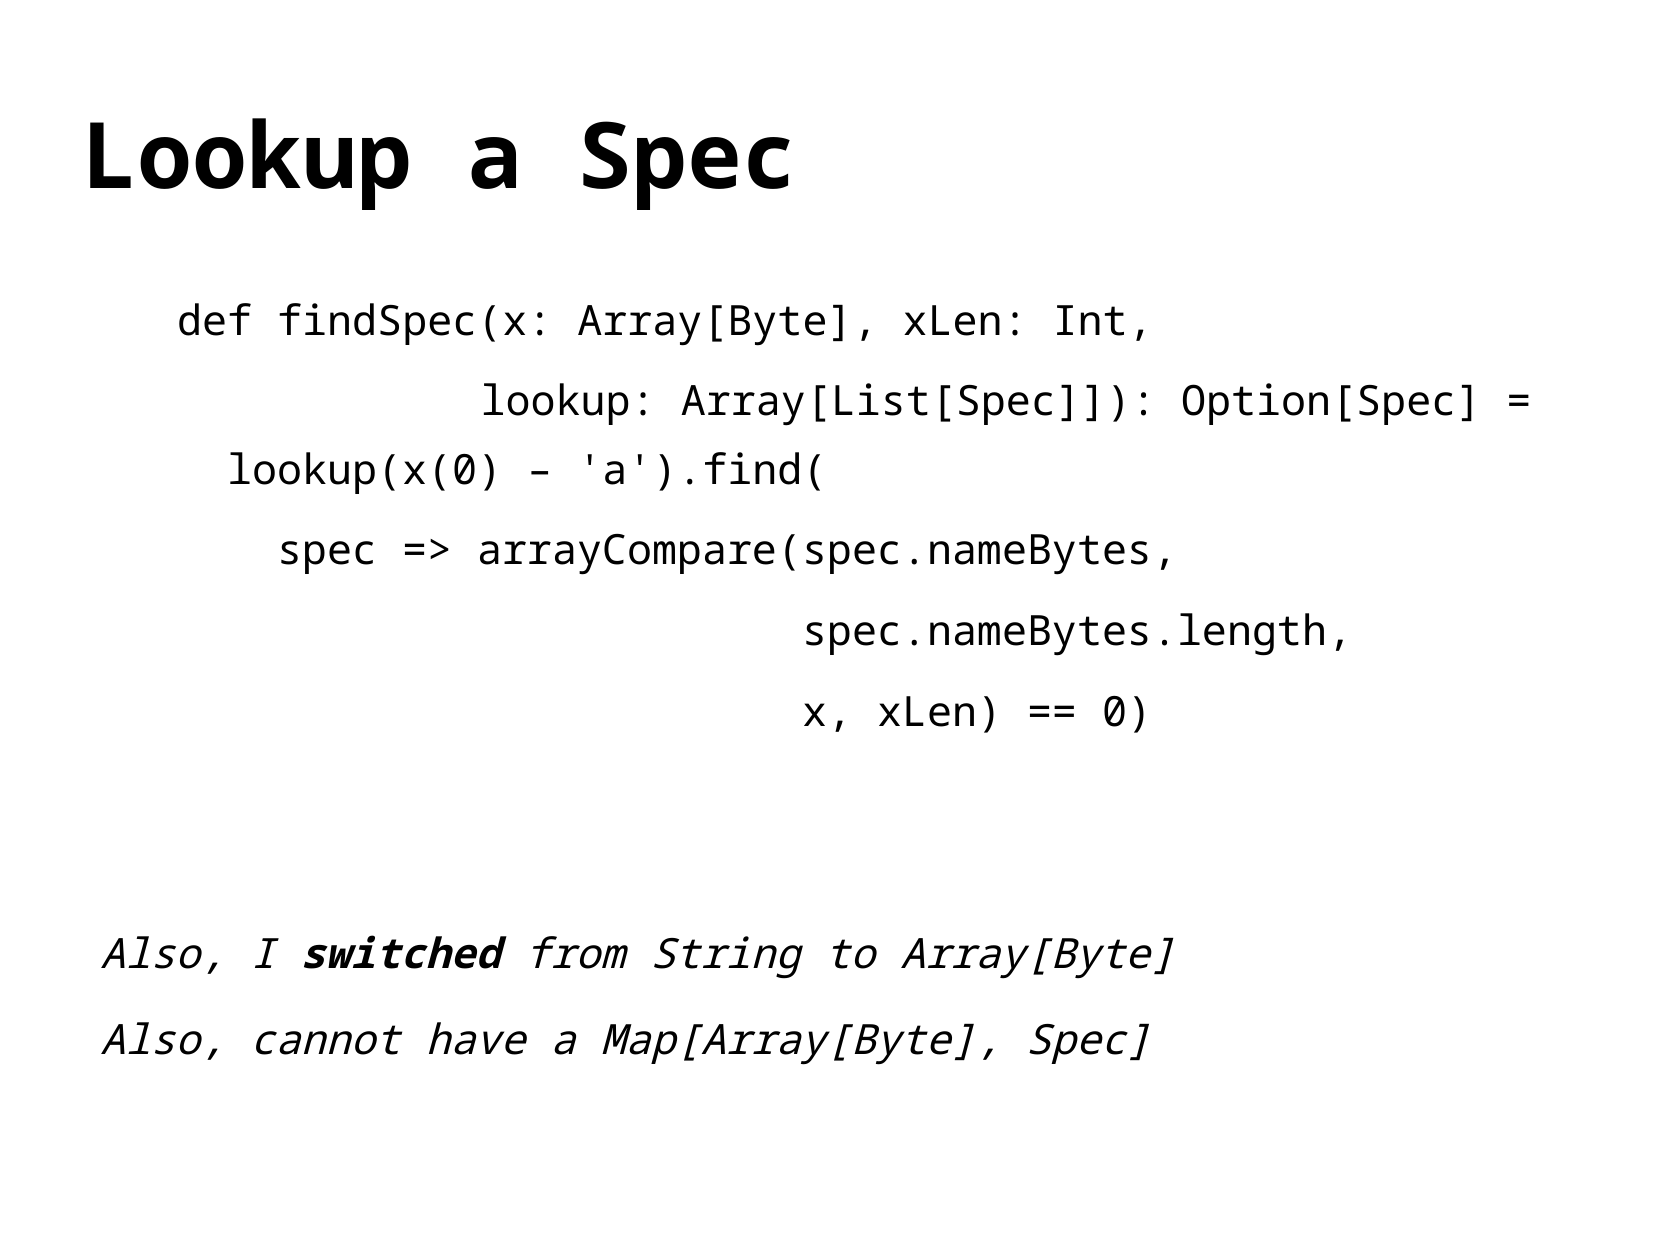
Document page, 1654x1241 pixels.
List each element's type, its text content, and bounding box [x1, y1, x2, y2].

list def findSpec(x: Array[Byte], xLen: Int, lookup: Array[List[Spec]]): Option[Spec] = lookup(x(0) – 'a').find( spec => arrayCompare(spec.nameBytes, spec.nameBytes.length, x, xLen) == 0) Also, I switched from String to Array[Byte] Also, cannot have a Map[Array[Byte], Spec] [82, 290, 1571, 1094]
title Lookup a Spec [82, 56, 1571, 250]
